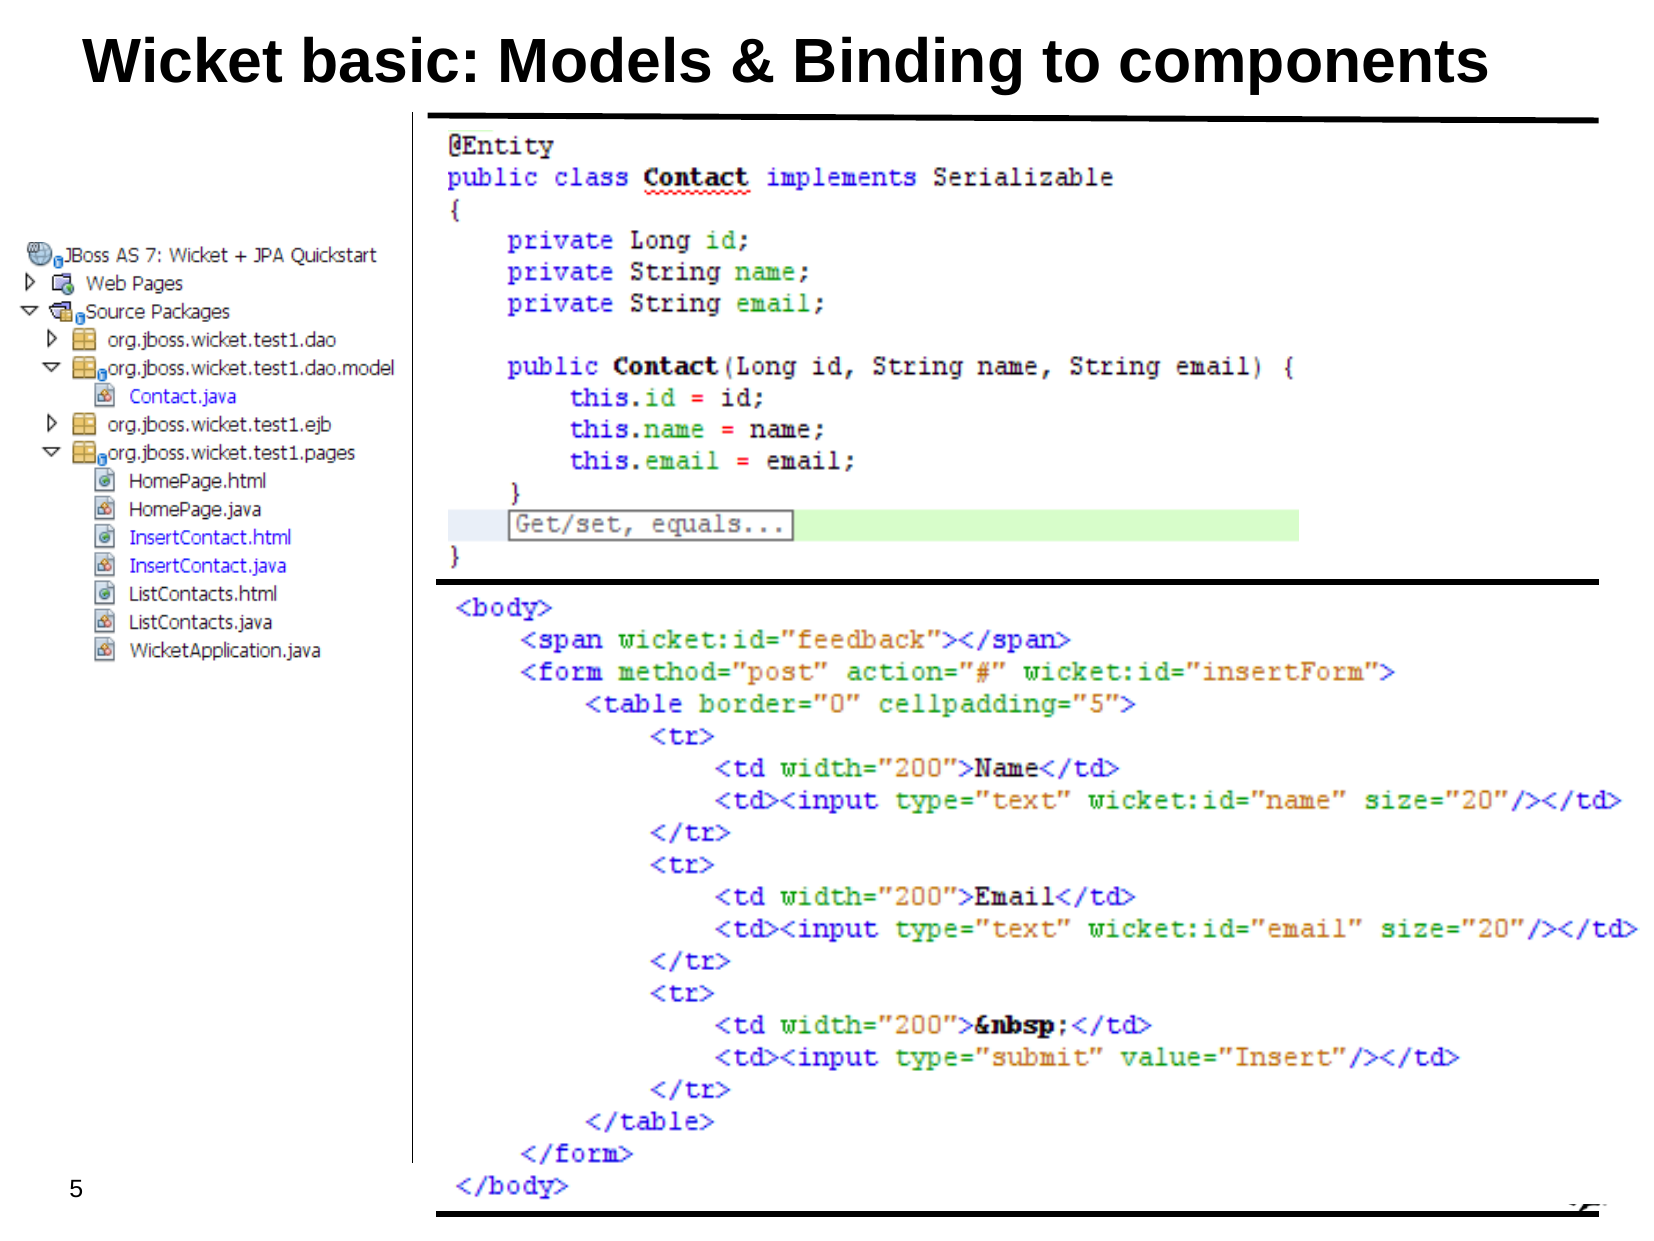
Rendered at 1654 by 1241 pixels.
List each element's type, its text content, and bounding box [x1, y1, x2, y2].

title Wicket basic: Models & Binding to components [82, 0, 1571, 155]
picture [448, 130, 1299, 571]
picture [18, 242, 403, 667]
picture [448, 596, 1640, 1224]
